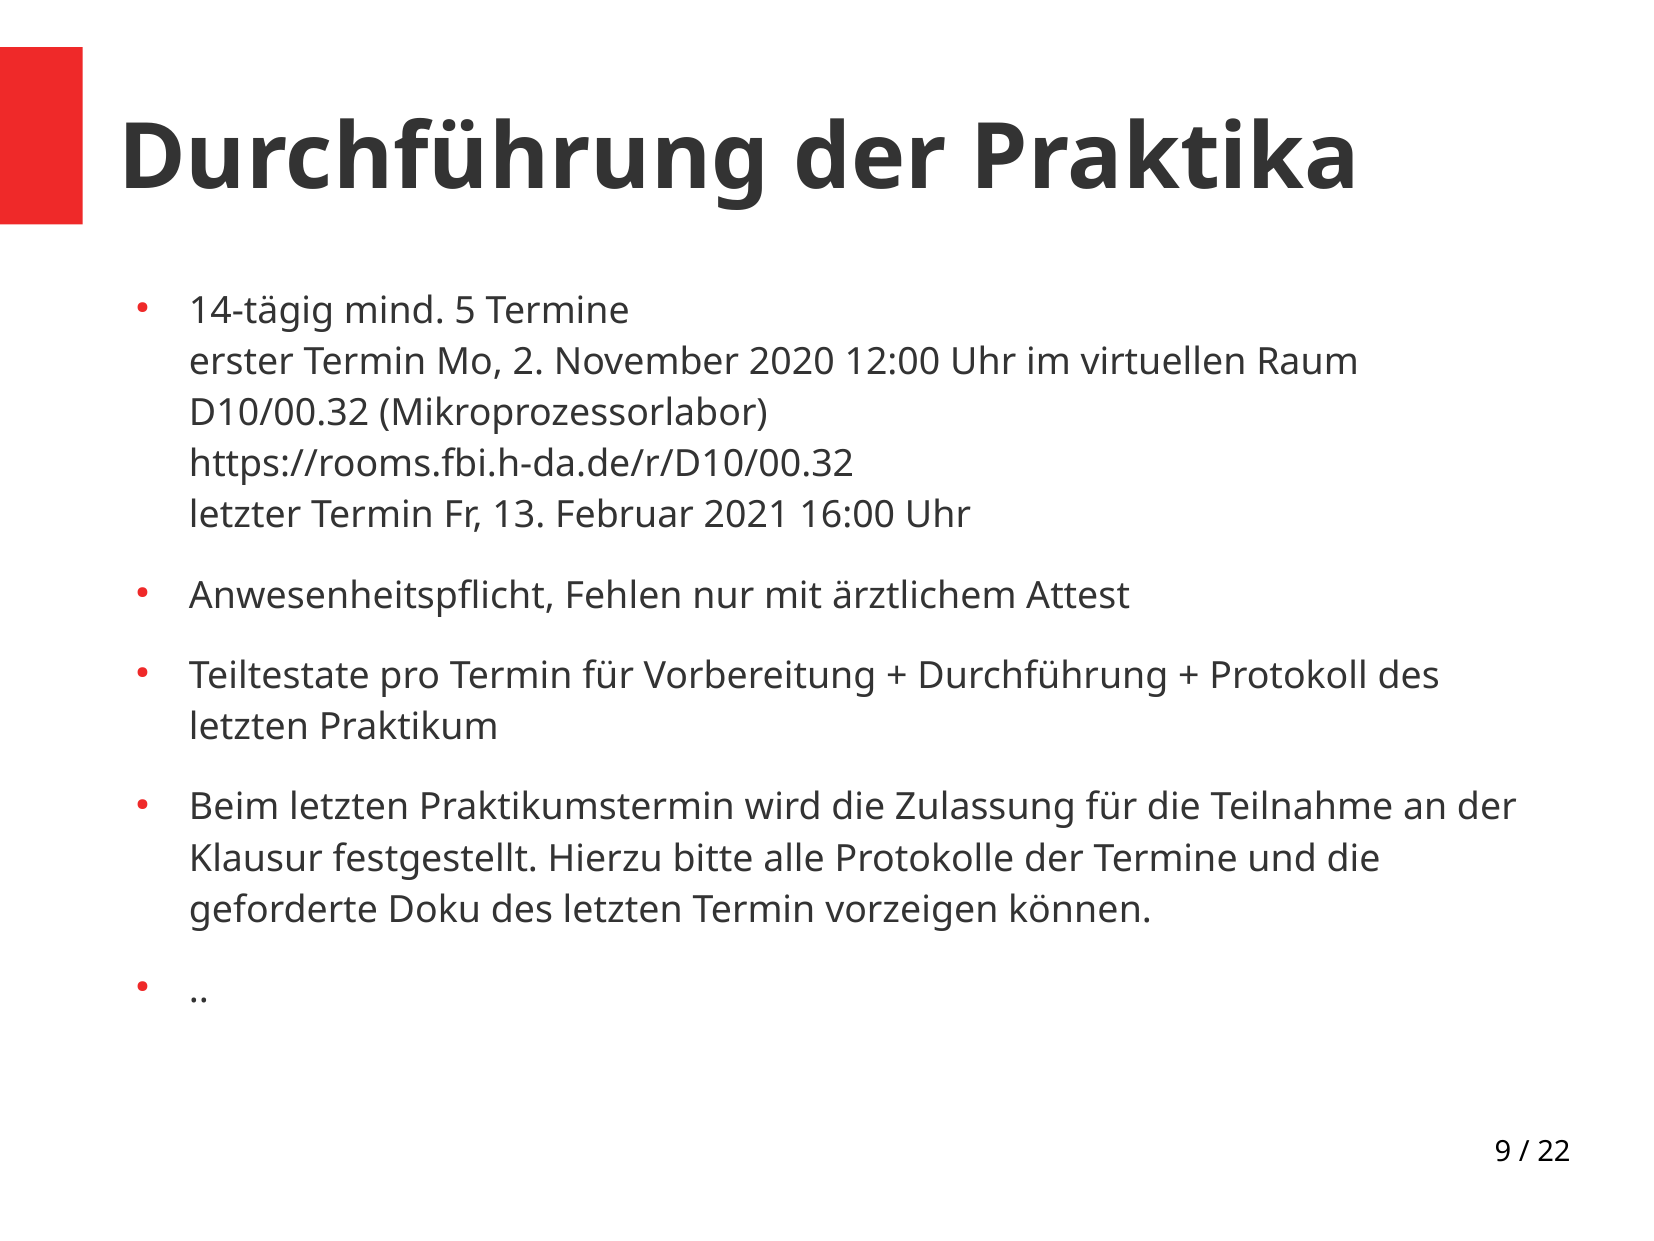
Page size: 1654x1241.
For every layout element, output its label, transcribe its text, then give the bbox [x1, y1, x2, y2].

title Durchführung der Praktika [118, 45, 1571, 260]
text_box [118, 354, 1536, 1074]
list 14-tägig mind. 5 Termine erster Termin Mo, 2. November 2020 12:00 Uhr im virtuellen Raum D10/00.32 (Mikroprozessorlabor) https://rooms.fbi.h-da.de/r/D10/00.32 letzter Termin Fr, 13. Februar 2021 16:00 Uhr Anwesenheitspflicht, Fehlen nur mit ärztlichem Attest Teiltestate pro Termin für Vorbereitung + Durchführung + Protokoll des letzten Praktikum Beim letzten Praktikumstermin wird die Zulassung für die Teilnahme an der Klausur festgestellt. Hierzu bitte alle Protokolle der Termine und die geforderte Doku des letzten Termin vorzeigen können. .. [118, 283, 1536, 354]
